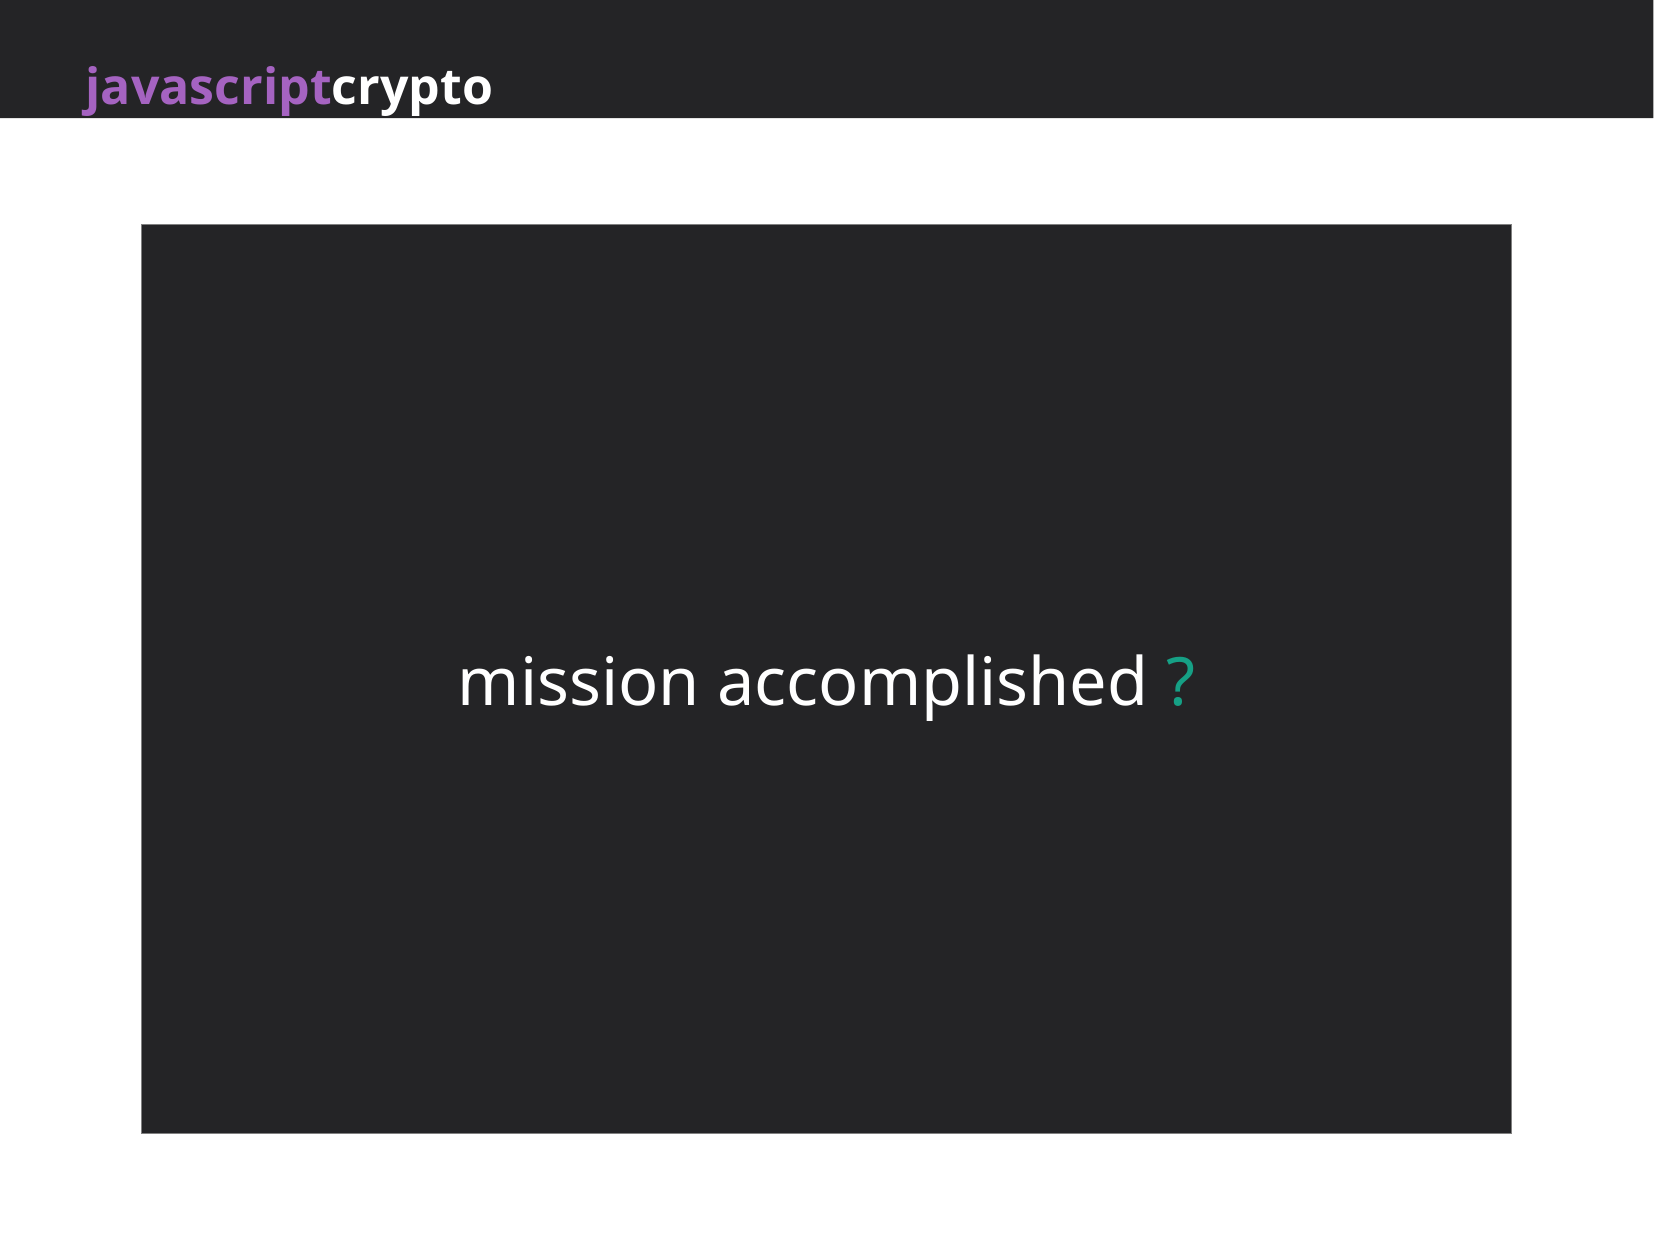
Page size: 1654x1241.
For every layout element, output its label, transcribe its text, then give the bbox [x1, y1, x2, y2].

text_box [0, 0, 1654, 119]
text_box javascriptcrypto [70, 43, 544, 119]
text_box mission accomplished ? [141, 224, 1512, 1134]
text_box [165, 531, 1441, 1087]
